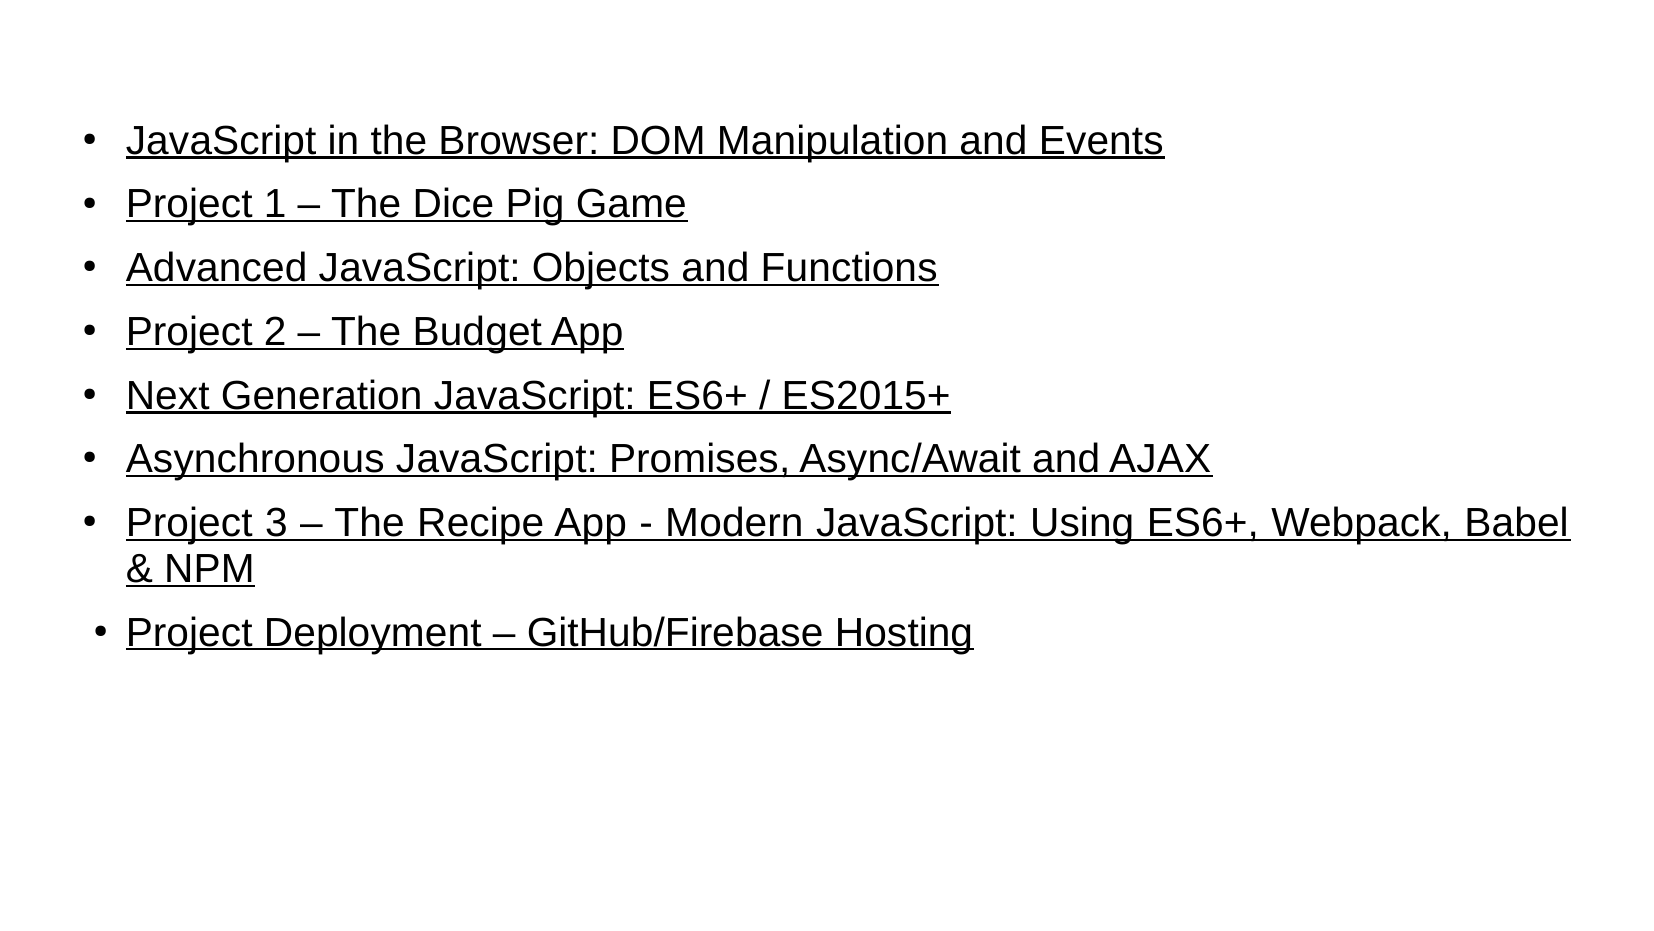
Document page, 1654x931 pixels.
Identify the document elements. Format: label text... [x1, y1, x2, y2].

list JavaScript in the Browser: DOM Manipulation and Events Project 1 – The Dice Pig Game Advanced JavaScript: Objects and Functions Project 2 – The Budget App Next Generation JavaScript: ES6+ / ES2015+ Asynchronous JavaScript: Promises, Async/Await and AJAX Project 3 – The Recipe App - Modern JavaScript: Using ES6+, Webpack, Babel & NPM Project Deployment – GitHub/Firebase Hosting [82, 117, 1571, 657]
